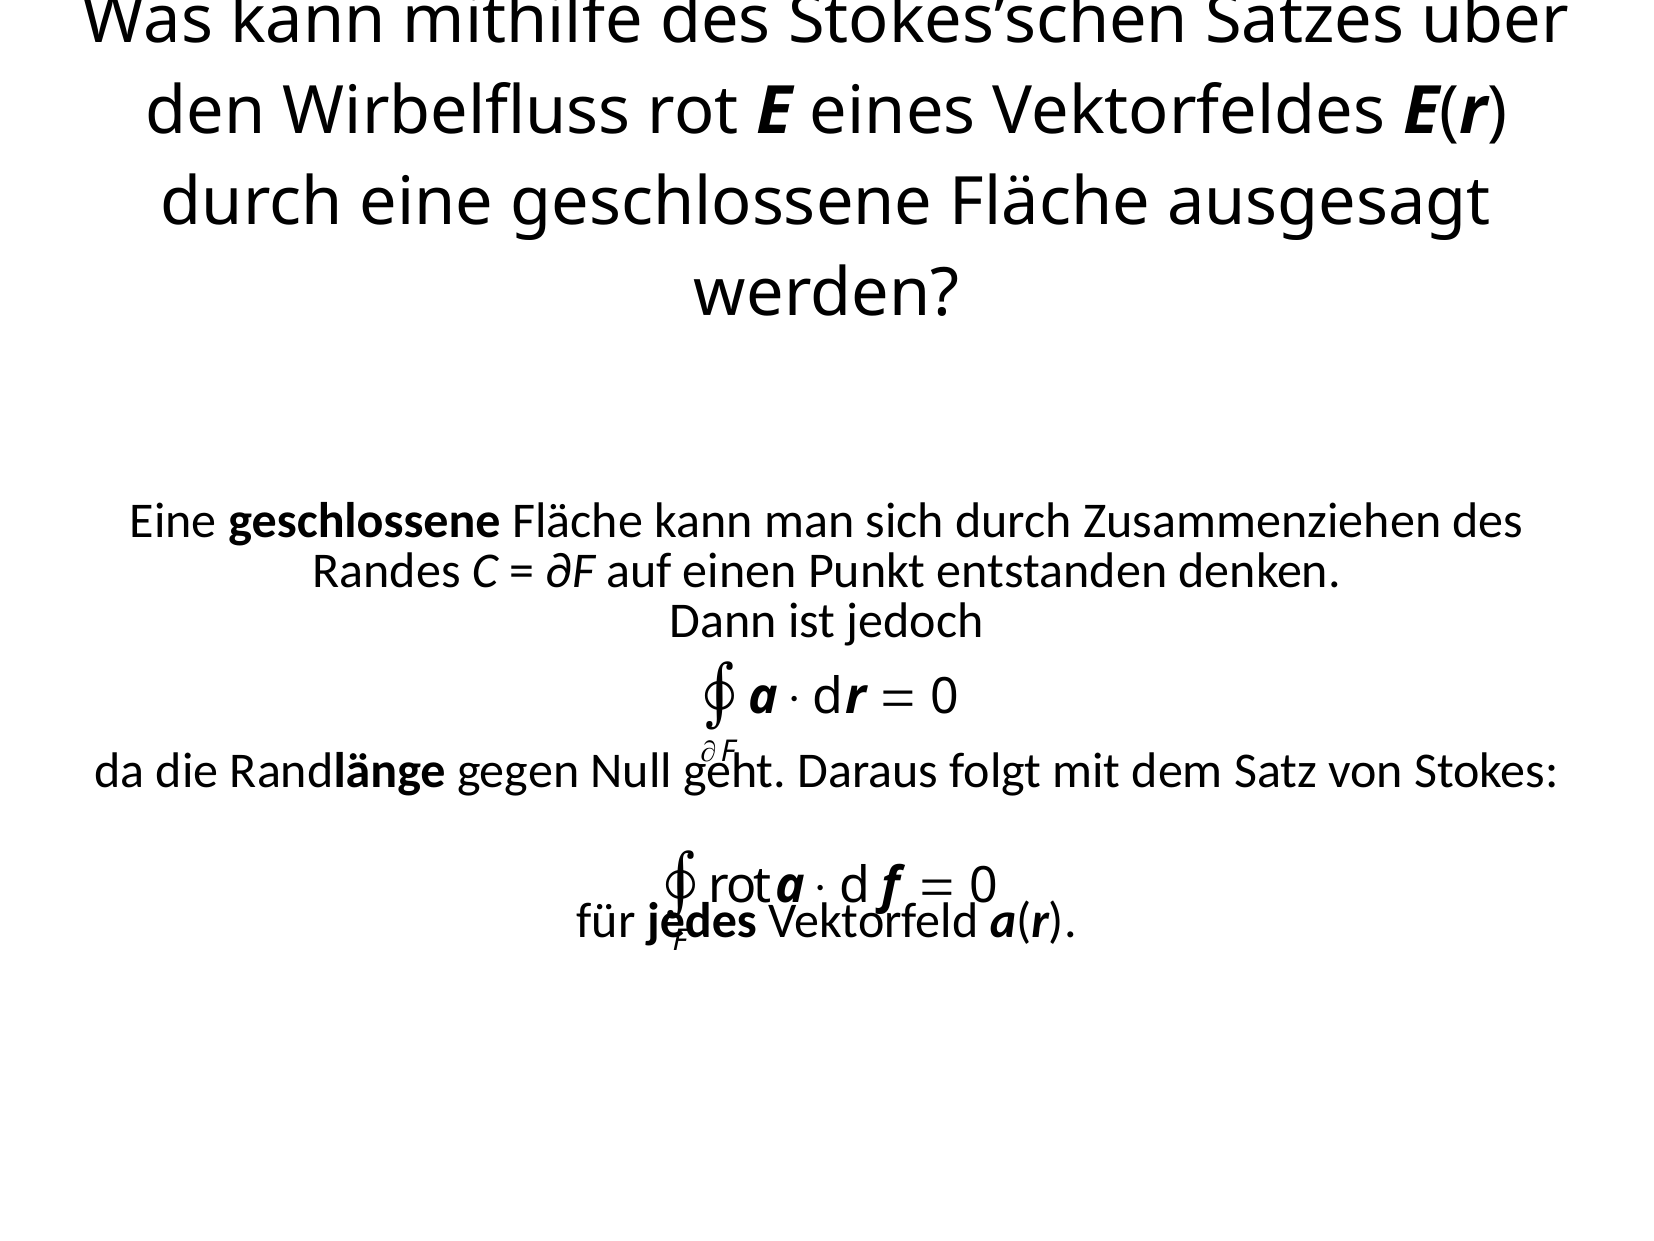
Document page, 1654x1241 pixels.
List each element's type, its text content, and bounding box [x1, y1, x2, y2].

chart [691, 658, 963, 771]
title Was kann mithilfe des Stokes’schen Satzes über den Wirbelfluss rot E eines Vektorfeldes E(r) durch eine geschlossene Fläche ausgesagt werden? [82, 19, 1571, 283]
subtitle Eine geschlossene Fläche kann man sich durch Zusammenziehen des Randes C = ∂F auf einen Punkt entstanden denken. Dann ist jedoch da die Randlänge gegen Null geht. Daraus folgt mit dem Satz von Stokes: für jedes Vektorfeld a(r). [82, 283, 1571, 1016]
chart [652, 847, 1002, 960]
